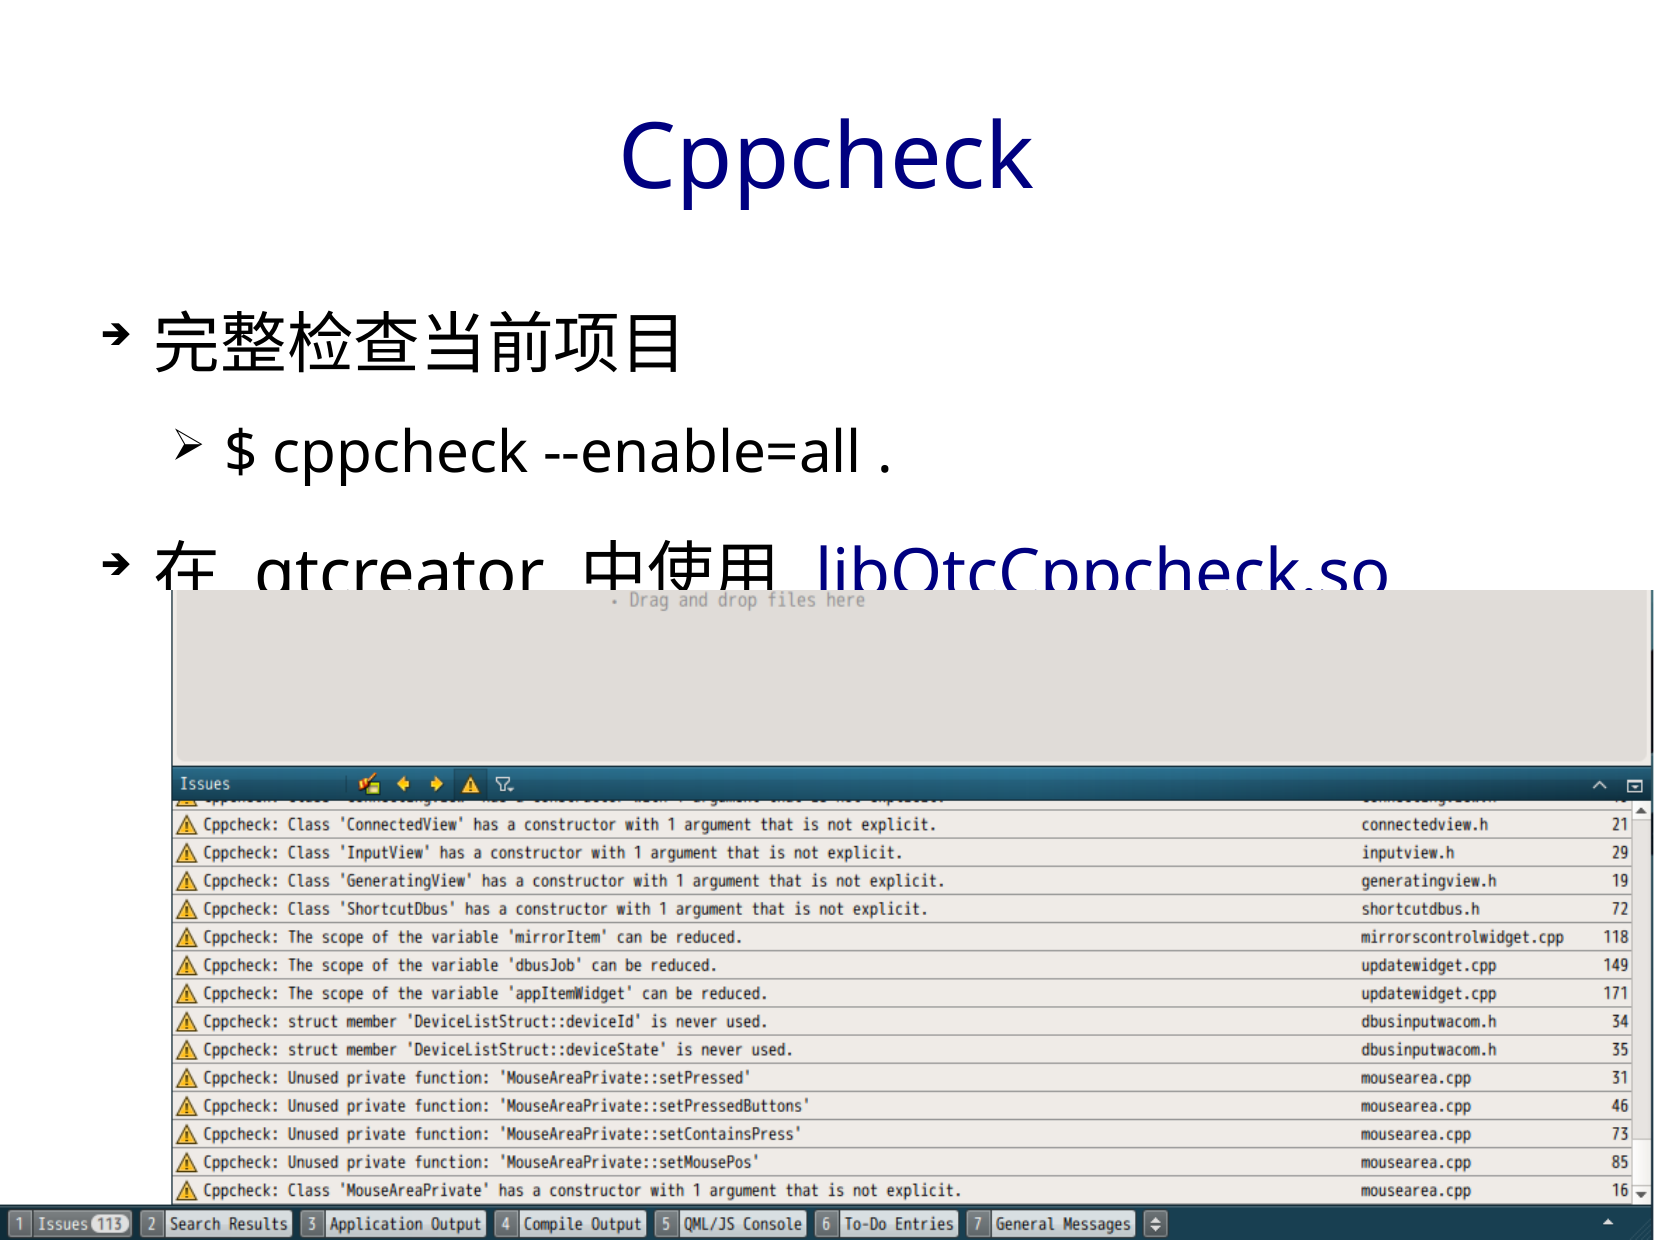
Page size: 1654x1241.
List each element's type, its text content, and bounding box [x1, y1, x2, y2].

title Cppcheck [82, 49, 1571, 257]
picture [0, 590, 1654, 1240]
list 完整检查当前项目 $ cppcheck --enable=all . 在 qtcreator 中使用 libQtcCppcheck.so [82, 290, 1571, 590]
